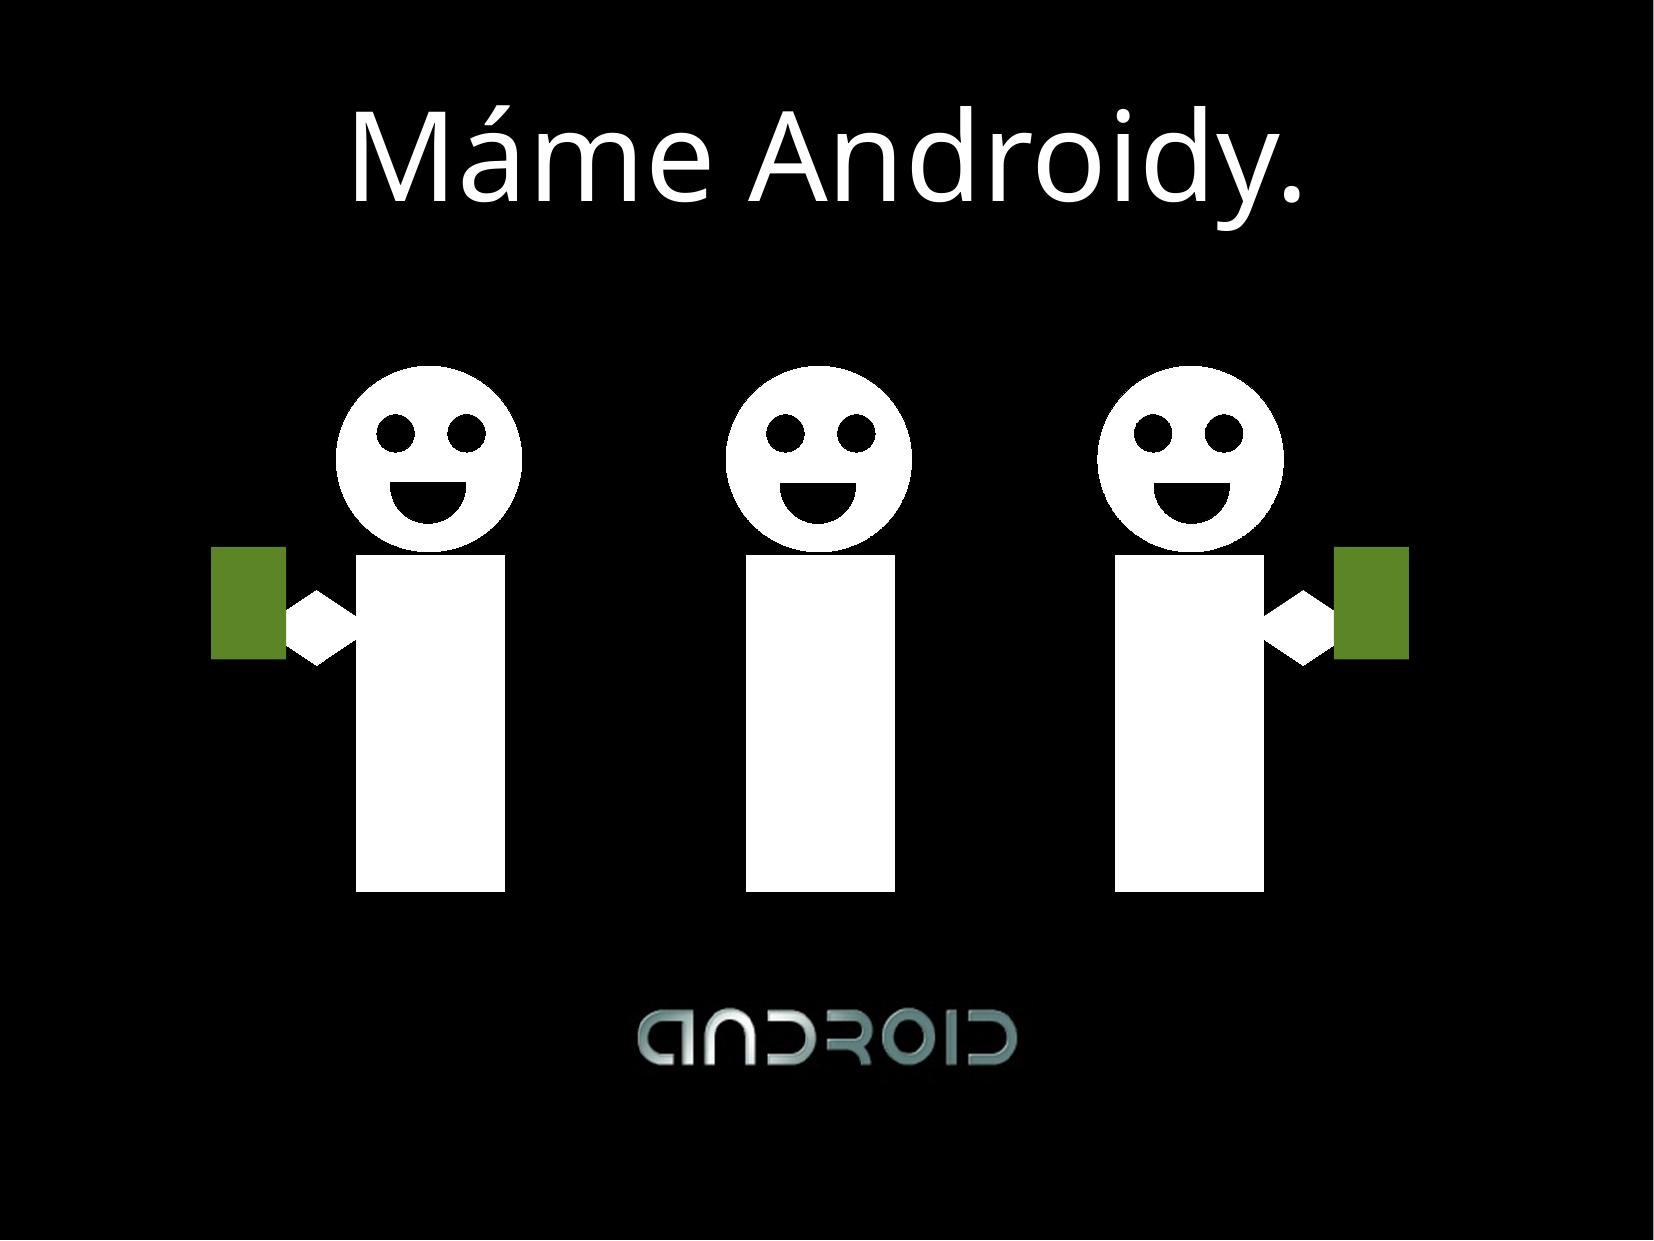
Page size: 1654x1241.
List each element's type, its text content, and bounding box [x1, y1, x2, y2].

picture [566, 970, 1092, 1121]
text_box [1096, 365, 1285, 553]
title Máme Androidy. [82, 49, 1571, 257]
text_box [211, 546, 506, 893]
text_box [335, 365, 523, 553]
text_box [745, 554, 896, 893]
text_box [1114, 546, 1409, 893]
text_box [725, 365, 913, 553]
